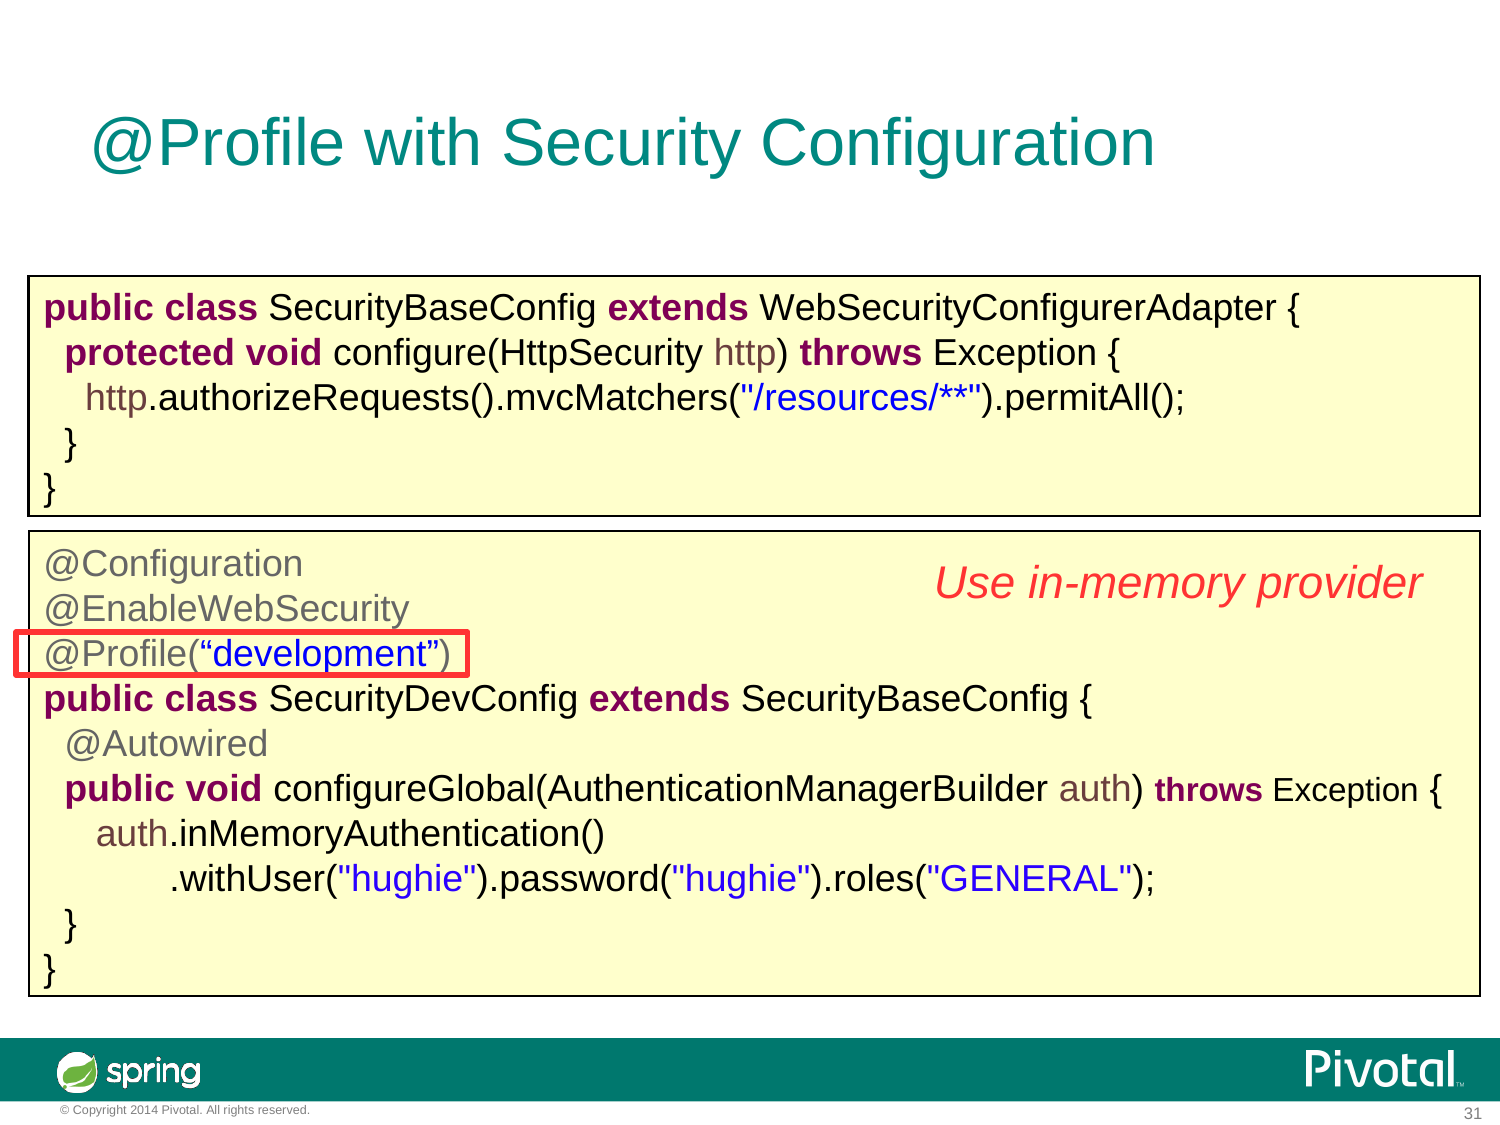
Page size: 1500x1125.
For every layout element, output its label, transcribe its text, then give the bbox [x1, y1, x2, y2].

text_box public class SecurityBaseConfig extends WebSecurityConfigurerAdapter { protected void configure(HttpSecurity http) throws Exception { http.authorizeRequests().mvcMatchers("/resources/**").permitAll(); } } [28, 275, 1480, 517]
picture [32, 1041, 210, 1103]
text_box @Configuration @EnableWebSecurity @Profile(“development”) public class SecurityDevConfig extends SecurityBaseConfig { @Autowired public void configureGlobal(AuthenticationManagerBuilder auth) throws Exception { auth.inMemoryAuthentication() .withUser("hughie").password("hughie").roles("GENERAL"); } } [28, 530, 1480, 997]
text_box @Configuration @EnableWebSecurity @Profile(“development”) public class SecurityDevConfig extends SecurityBaseConfig { @Autowired public void configureGlobal(AuthenticationManagerBuilder auth) throws Exception { auth.inMemoryAuthentication() .withUser("hughie").password("hughie").roles("GENERAL"); } } [28, 635, 465, 672]
title @Profile with Security Configuration [75, 45, 1426, 233]
text_box Use in-memory provider [919, 545, 1438, 616]
picture [1306, 1050, 1464, 1087]
